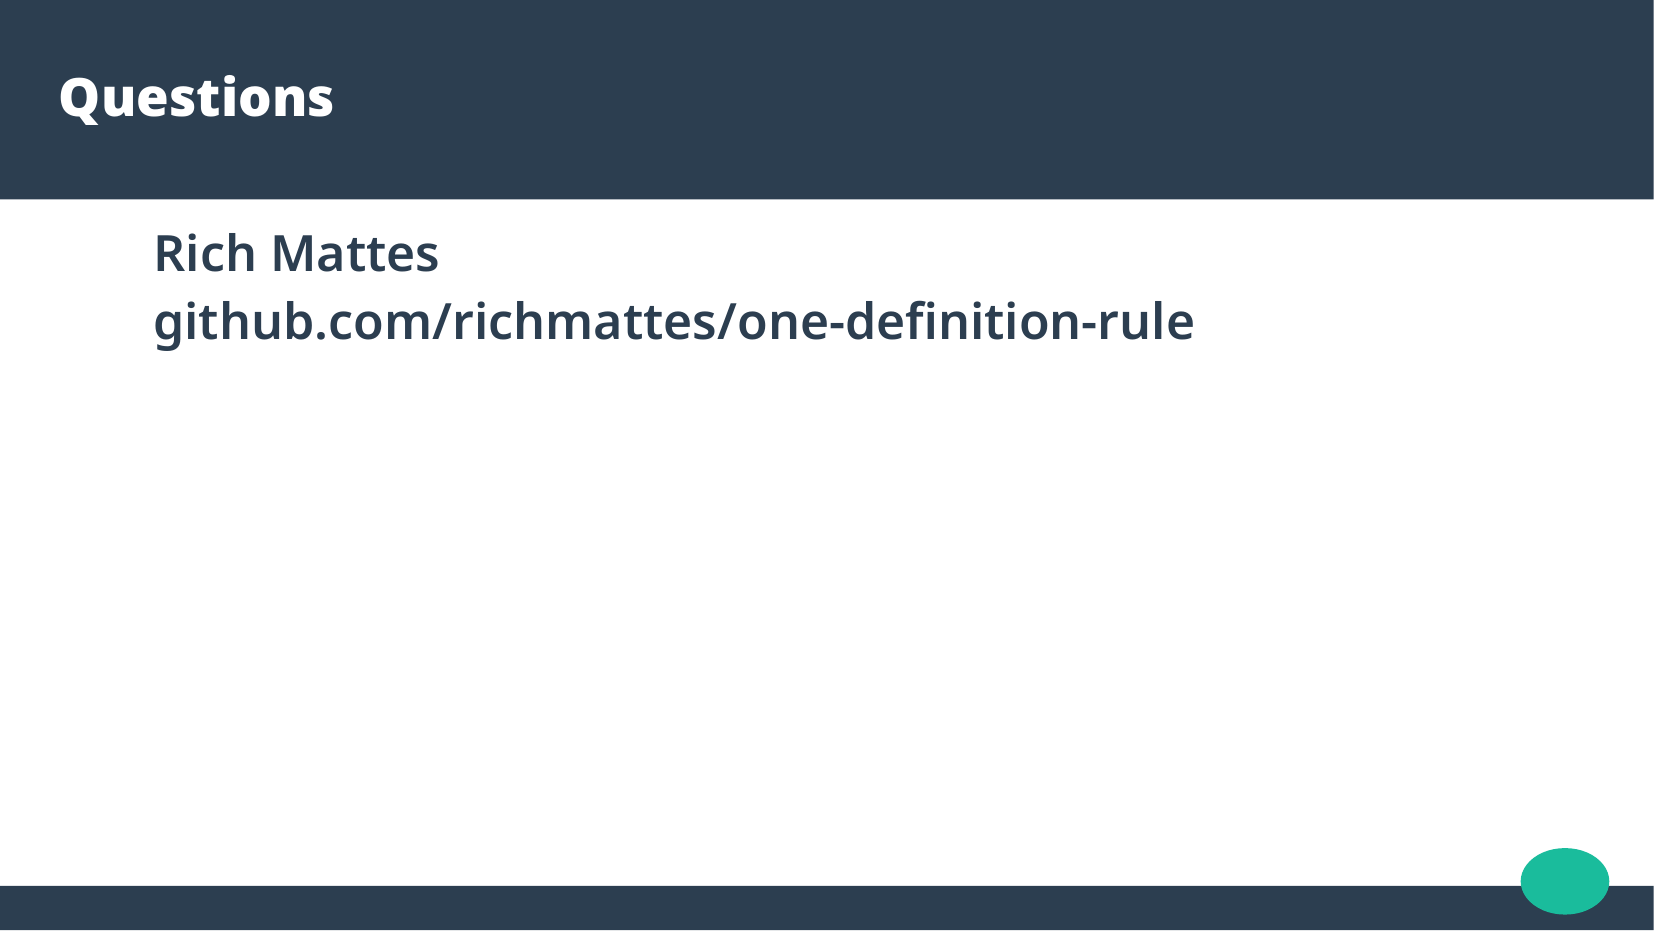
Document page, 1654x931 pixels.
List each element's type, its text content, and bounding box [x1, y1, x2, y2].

title Questions [59, 37, 1595, 156]
list Rich Mattes github.com/richmattes/one-definition-rule [82, 217, 1571, 758]
